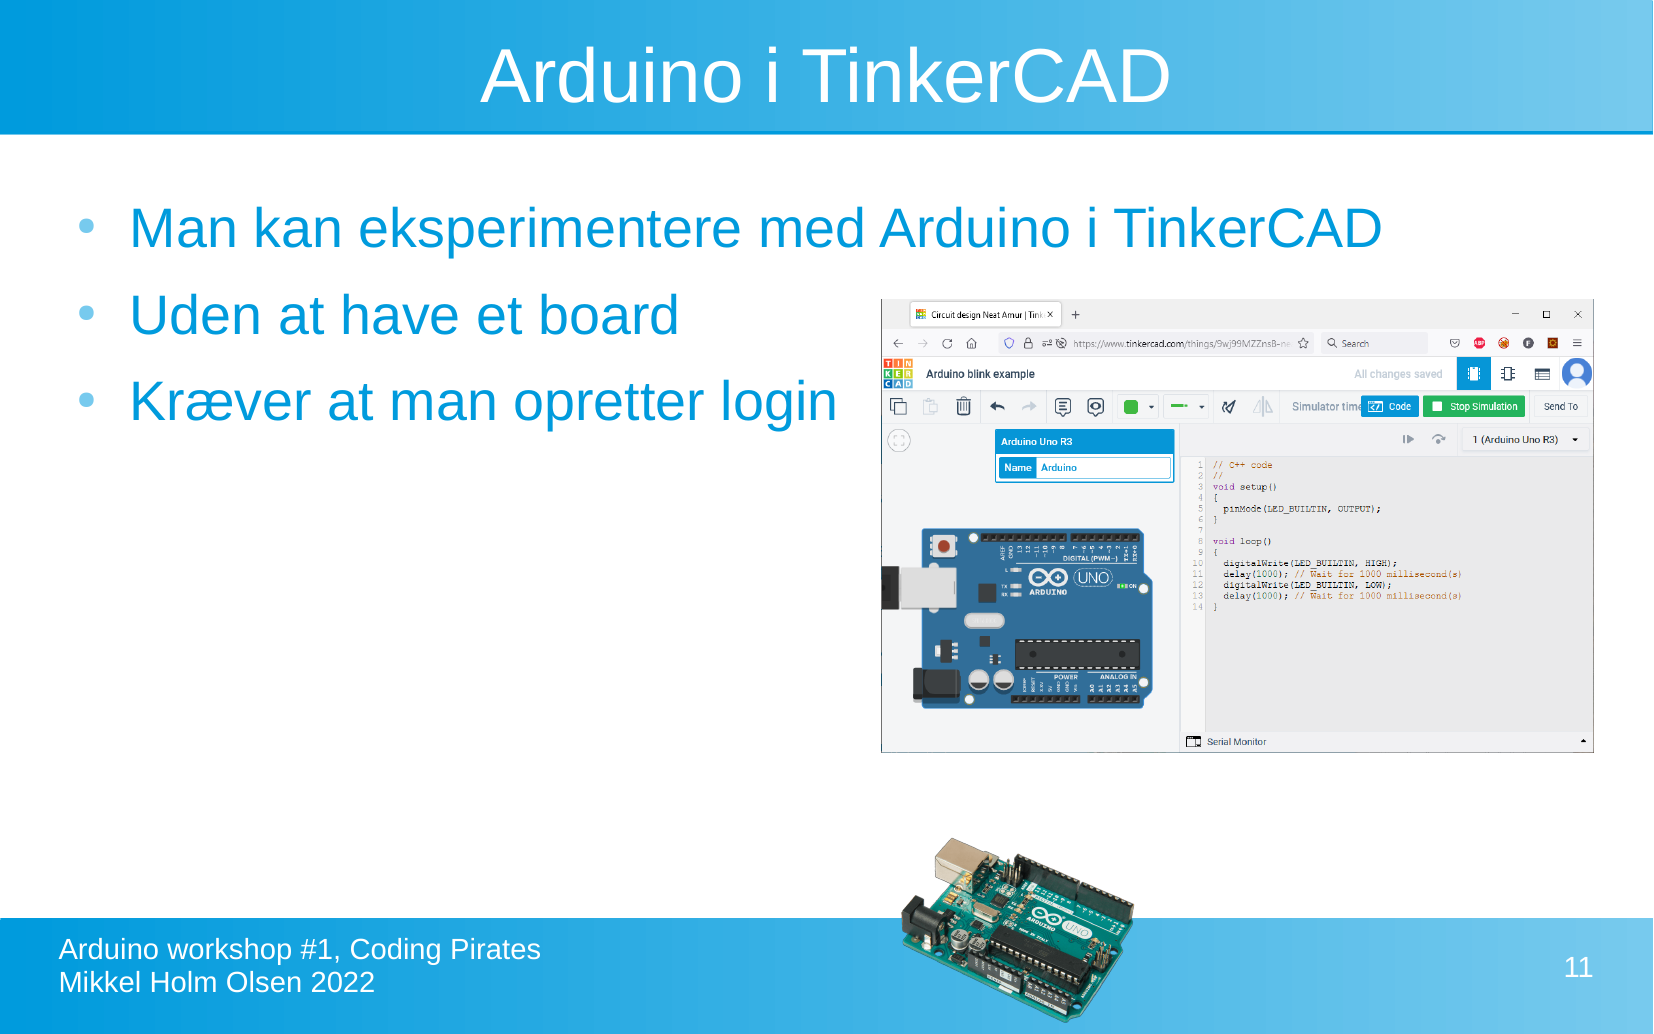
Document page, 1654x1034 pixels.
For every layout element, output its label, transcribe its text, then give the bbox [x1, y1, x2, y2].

list Man kan eksperimentere med Arduino i TinkerCAD Uden at have et board Kræver at man opretter login [58, 196, 1594, 854]
title Arduino i TinkerCAD [58, 32, 1594, 120]
picture [881, 299, 1594, 753]
picture [900, 854, 1138, 1024]
